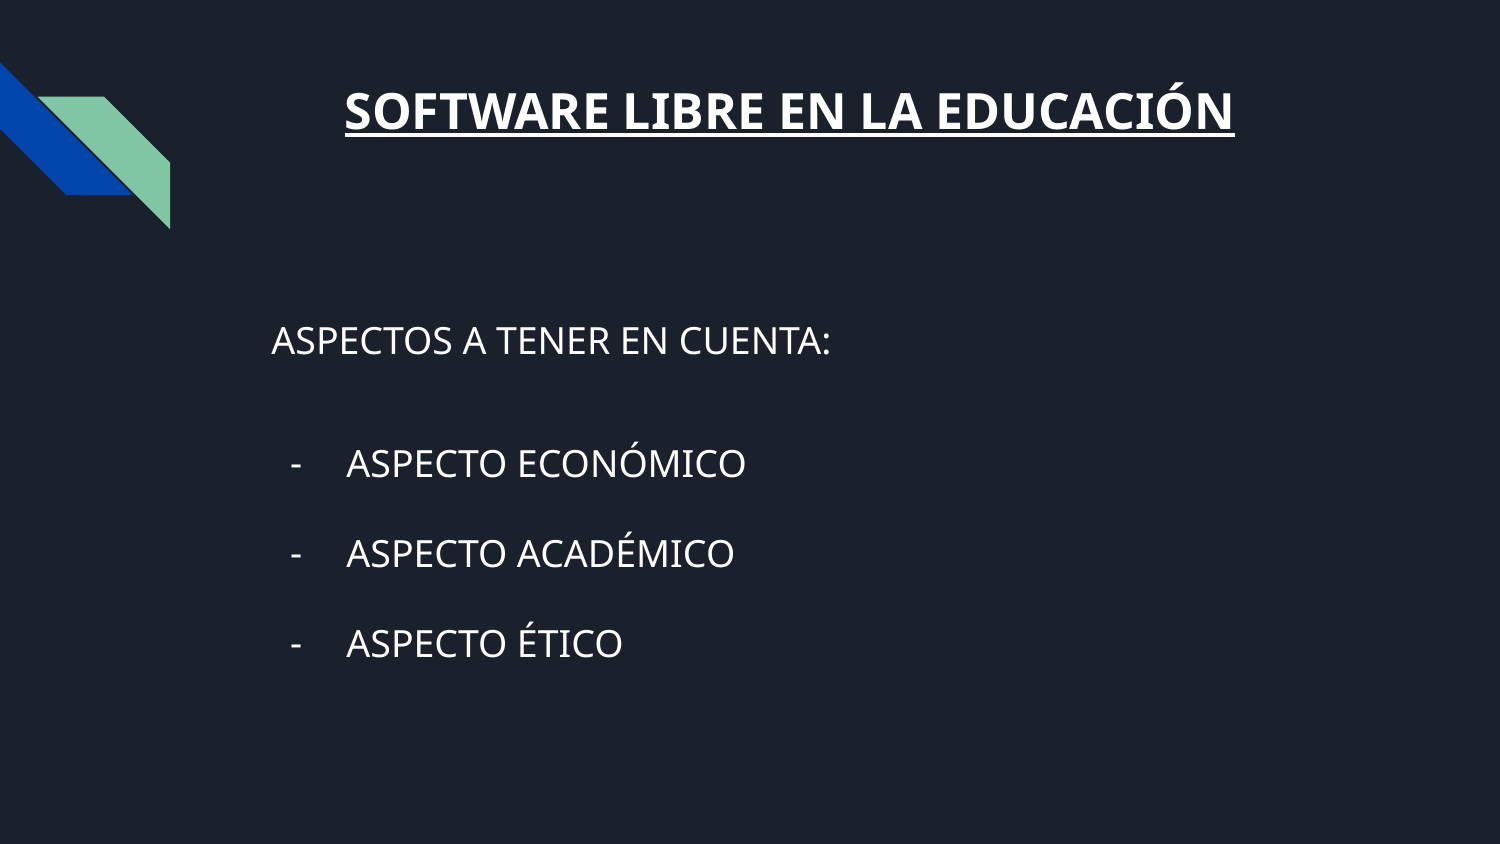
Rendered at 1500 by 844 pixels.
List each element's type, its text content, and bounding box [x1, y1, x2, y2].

list ASPECTOS A TENER EN CUENTA: ASPECTO ECONÓMICO ASPECTO ACADÉMICO ASPECTO ÉTICO [256, 305, 1244, 735]
title SOFTWARE LIBRE EN LA EDUCACIÓN [212, 64, 1368, 215]
